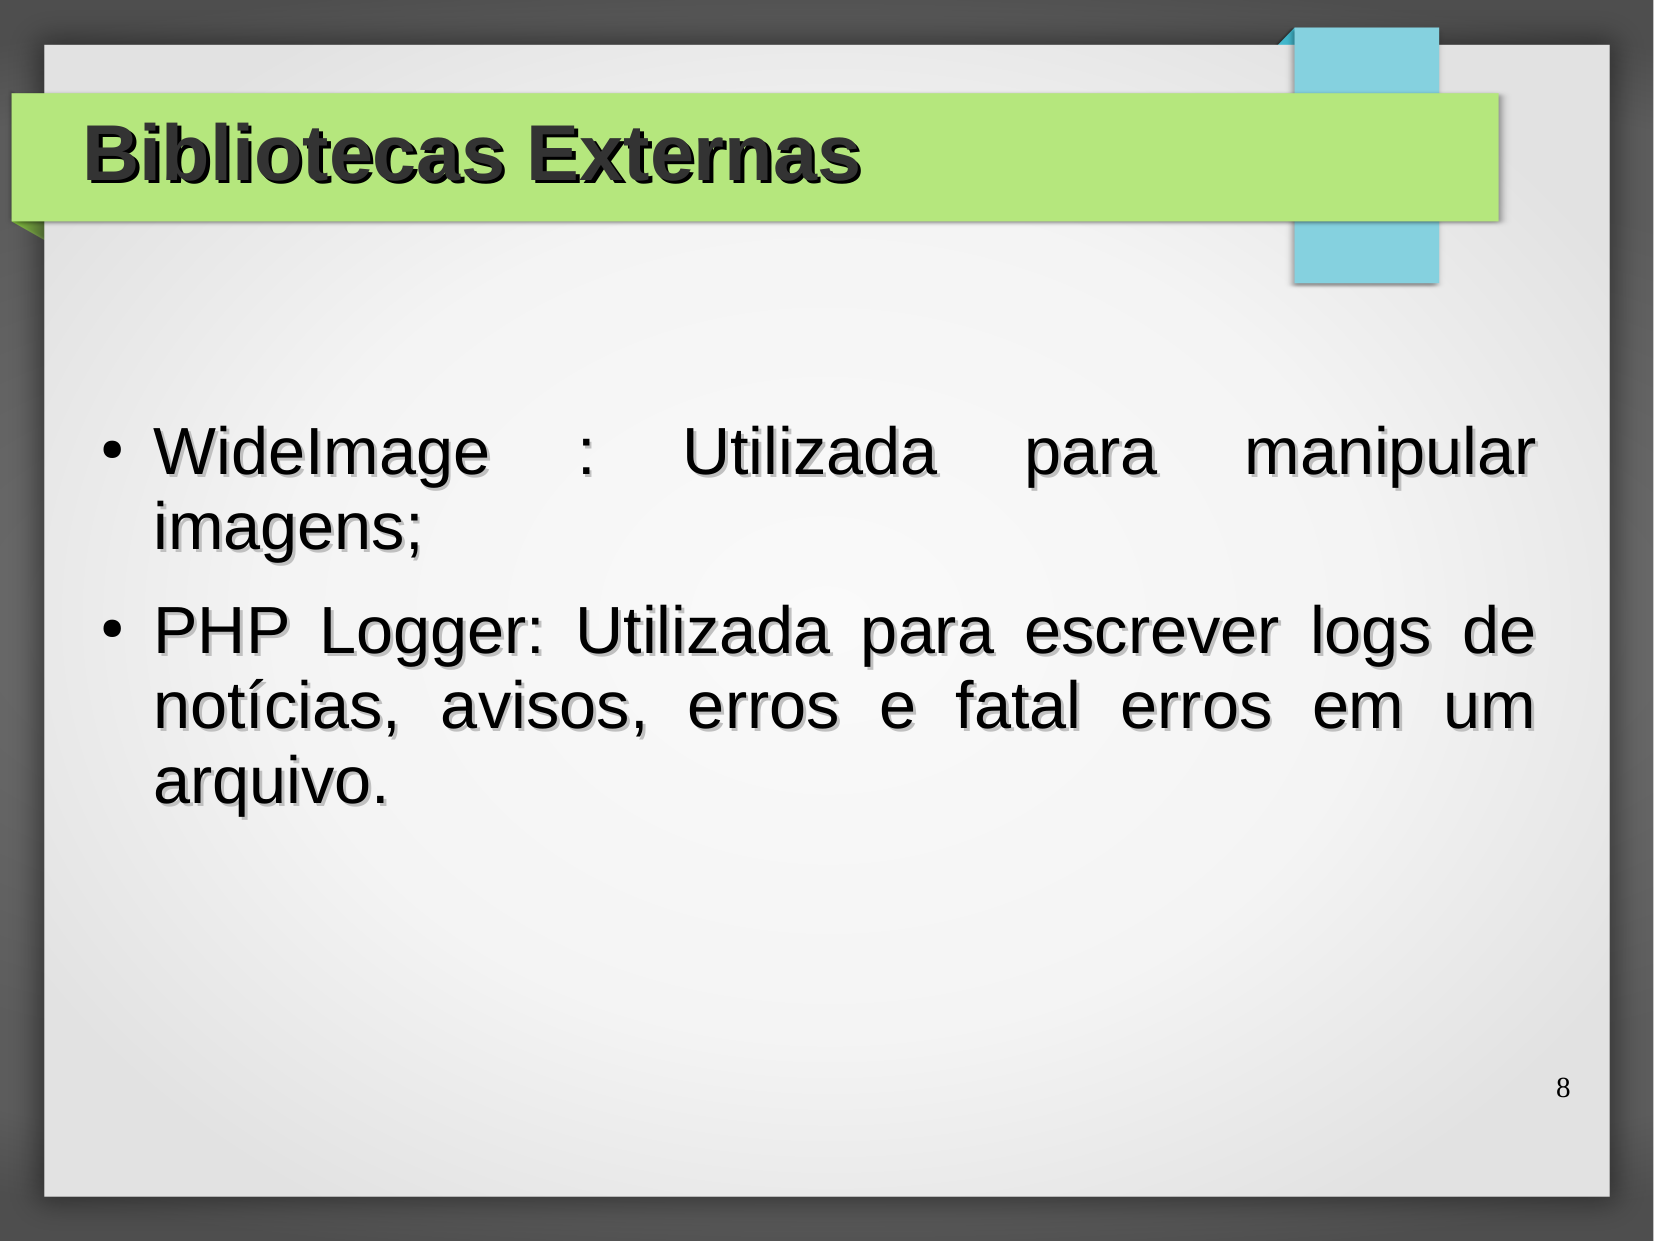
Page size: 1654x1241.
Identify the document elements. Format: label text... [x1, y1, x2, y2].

list WideImage : Utilizada para manipular imagens; PHP Logger: Utilizada para escrever logs de notícias, avisos, erros e fatal erros em um arquivo. [82, 414, 1538, 1134]
picture [0, 0, 1654, 1241]
title Bibliotecas Externas [82, 49, 1250, 257]
